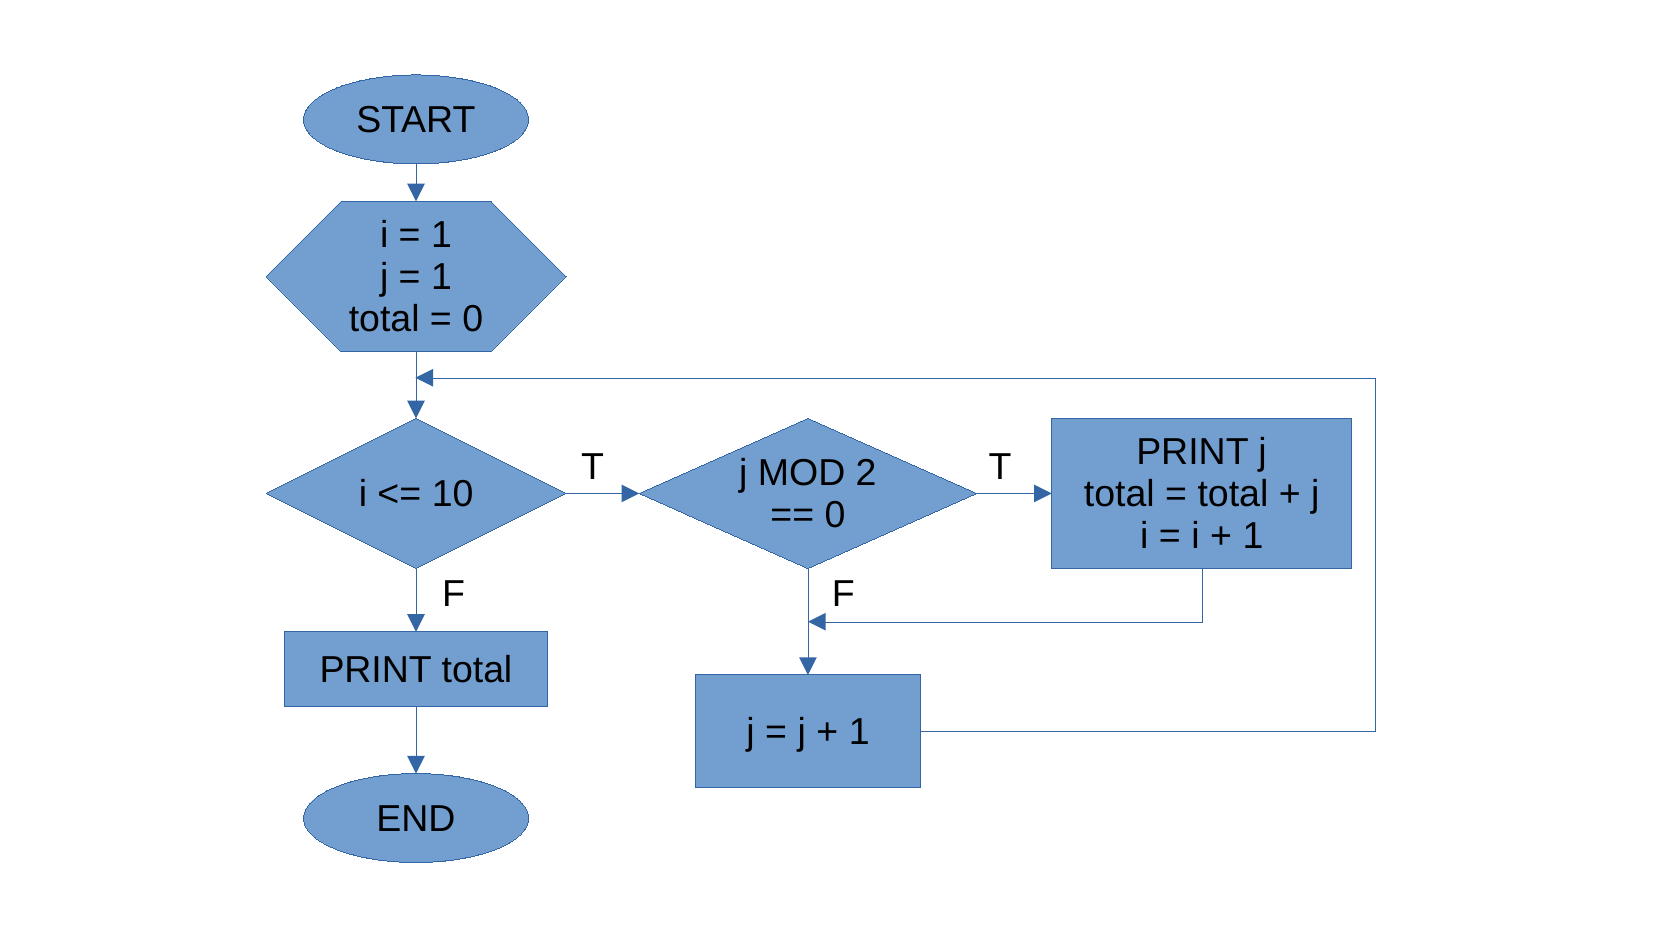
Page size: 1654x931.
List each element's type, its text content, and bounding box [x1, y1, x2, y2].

text_box j MOD 2 == 0 [640, 418, 973, 569]
text_box END [303, 773, 529, 863]
text_box PRINT j total = total + j i = i + 1 [1051, 418, 1352, 569]
text_box F [427, 564, 480, 622]
text_box PRINT total [284, 631, 548, 707]
text_box T [566, 438, 619, 496]
text_box i = 1 j = 1 total = 0 [266, 201, 567, 352]
text_box START [303, 74, 529, 164]
text_box T [973, 438, 1027, 496]
text_box i <= 10 [266, 418, 566, 569]
text_box F [817, 564, 870, 622]
text_box j = j + 1 [695, 674, 921, 788]
